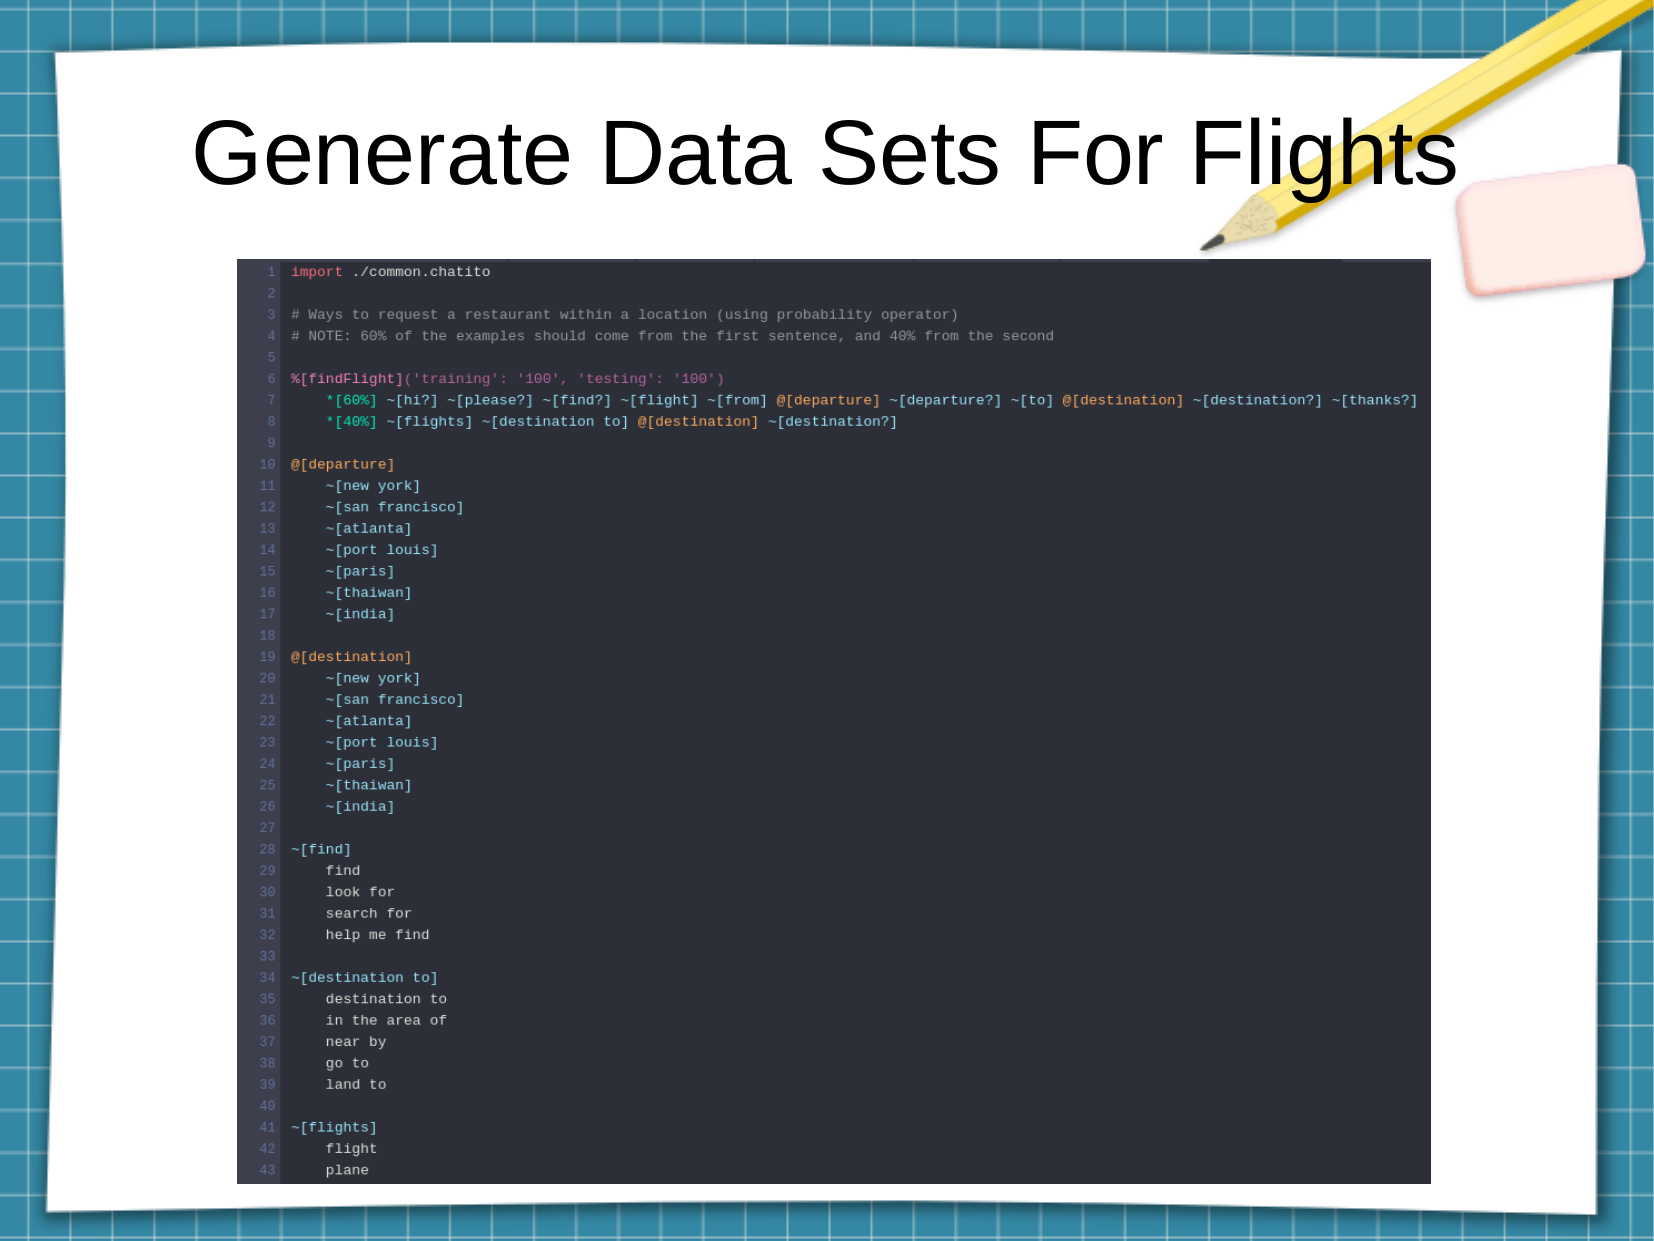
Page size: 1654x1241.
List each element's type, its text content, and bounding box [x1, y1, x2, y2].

picture [0, 0, 1654, 1241]
title Generate Data Sets For Flights [82, 49, 1571, 257]
